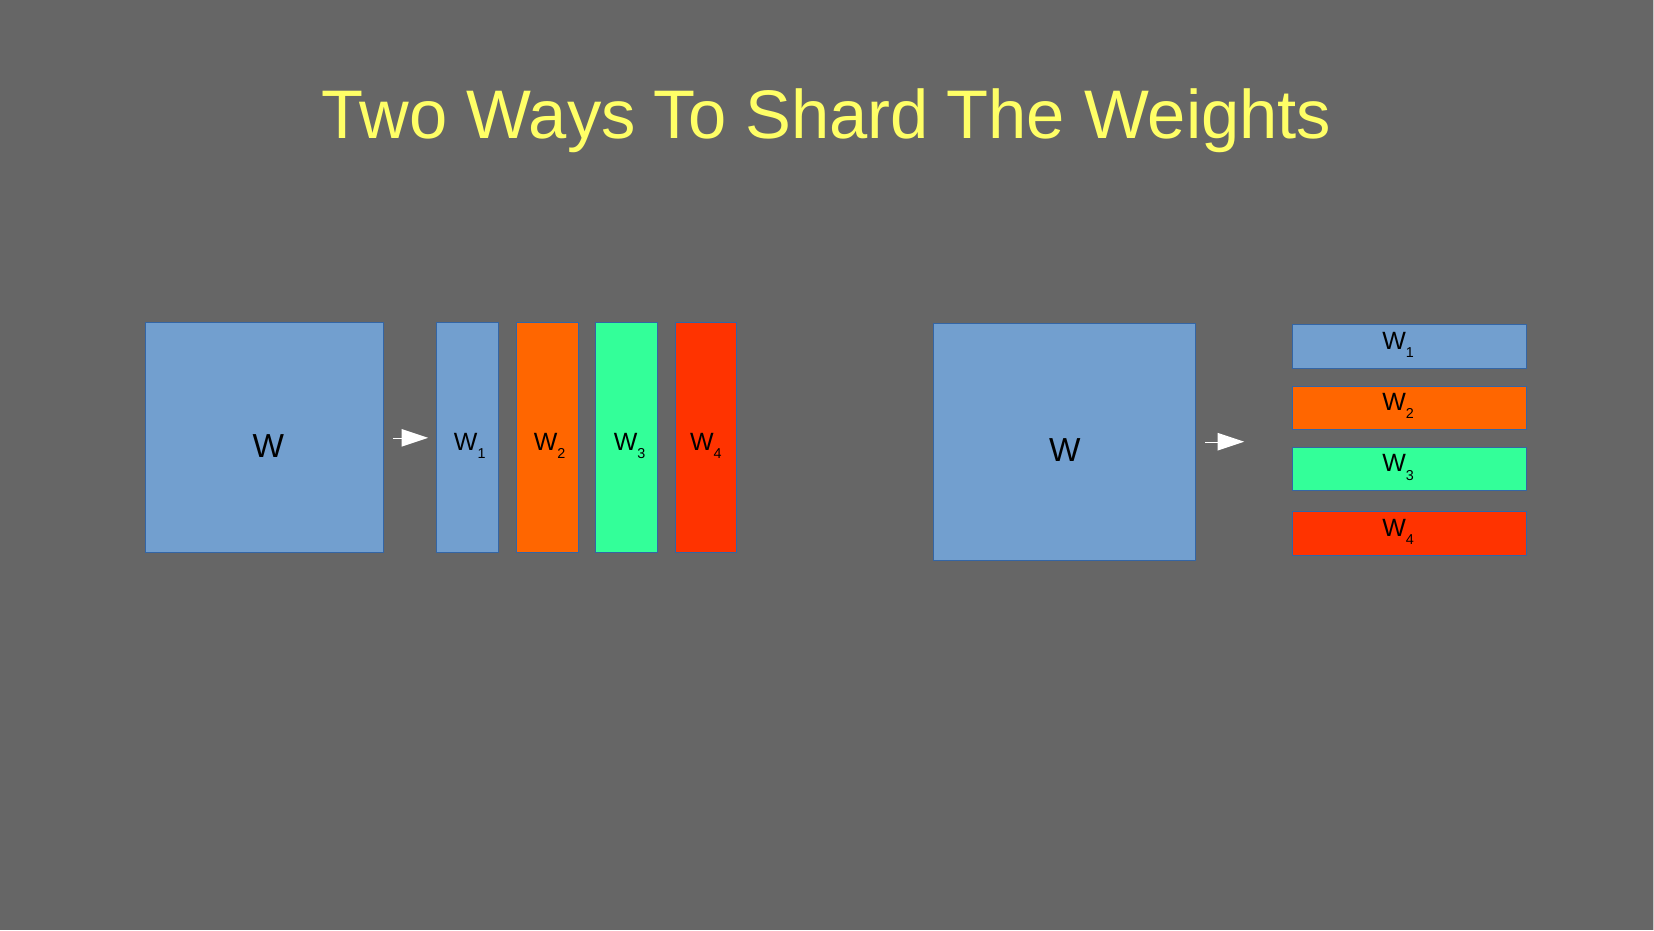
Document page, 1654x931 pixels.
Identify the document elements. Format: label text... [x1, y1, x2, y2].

text_box [1292, 324, 1367, 369]
text_box W3 [1367, 441, 1435, 499]
text_box [1292, 511, 1367, 556]
text_box W1 [439, 420, 502, 476]
text_box W [237, 420, 300, 473]
text_box W3 [598, 420, 662, 476]
text_box [595, 322, 658, 553]
text_box W [1034, 423, 1096, 477]
title Two Ways To Shard The Weights [82, 36, 1571, 193]
text_box [933, 323, 1196, 561]
text_box [1435, 386, 1527, 430]
text_box W2 [1367, 380, 1435, 438]
text_box W4 [675, 420, 738, 476]
text_box [1435, 447, 1527, 491]
text_box [145, 322, 384, 553]
text_box [1435, 324, 1527, 369]
text_box [675, 322, 737, 420]
text_box [1292, 447, 1367, 491]
text_box [1292, 386, 1367, 430]
text_box [675, 476, 737, 553]
text_box W1 [1367, 319, 1435, 377]
text_box [1435, 511, 1527, 556]
text_box [516, 322, 579, 553]
text_box [436, 322, 499, 553]
text_box W2 [519, 420, 582, 476]
text_box W4 [1367, 506, 1435, 564]
